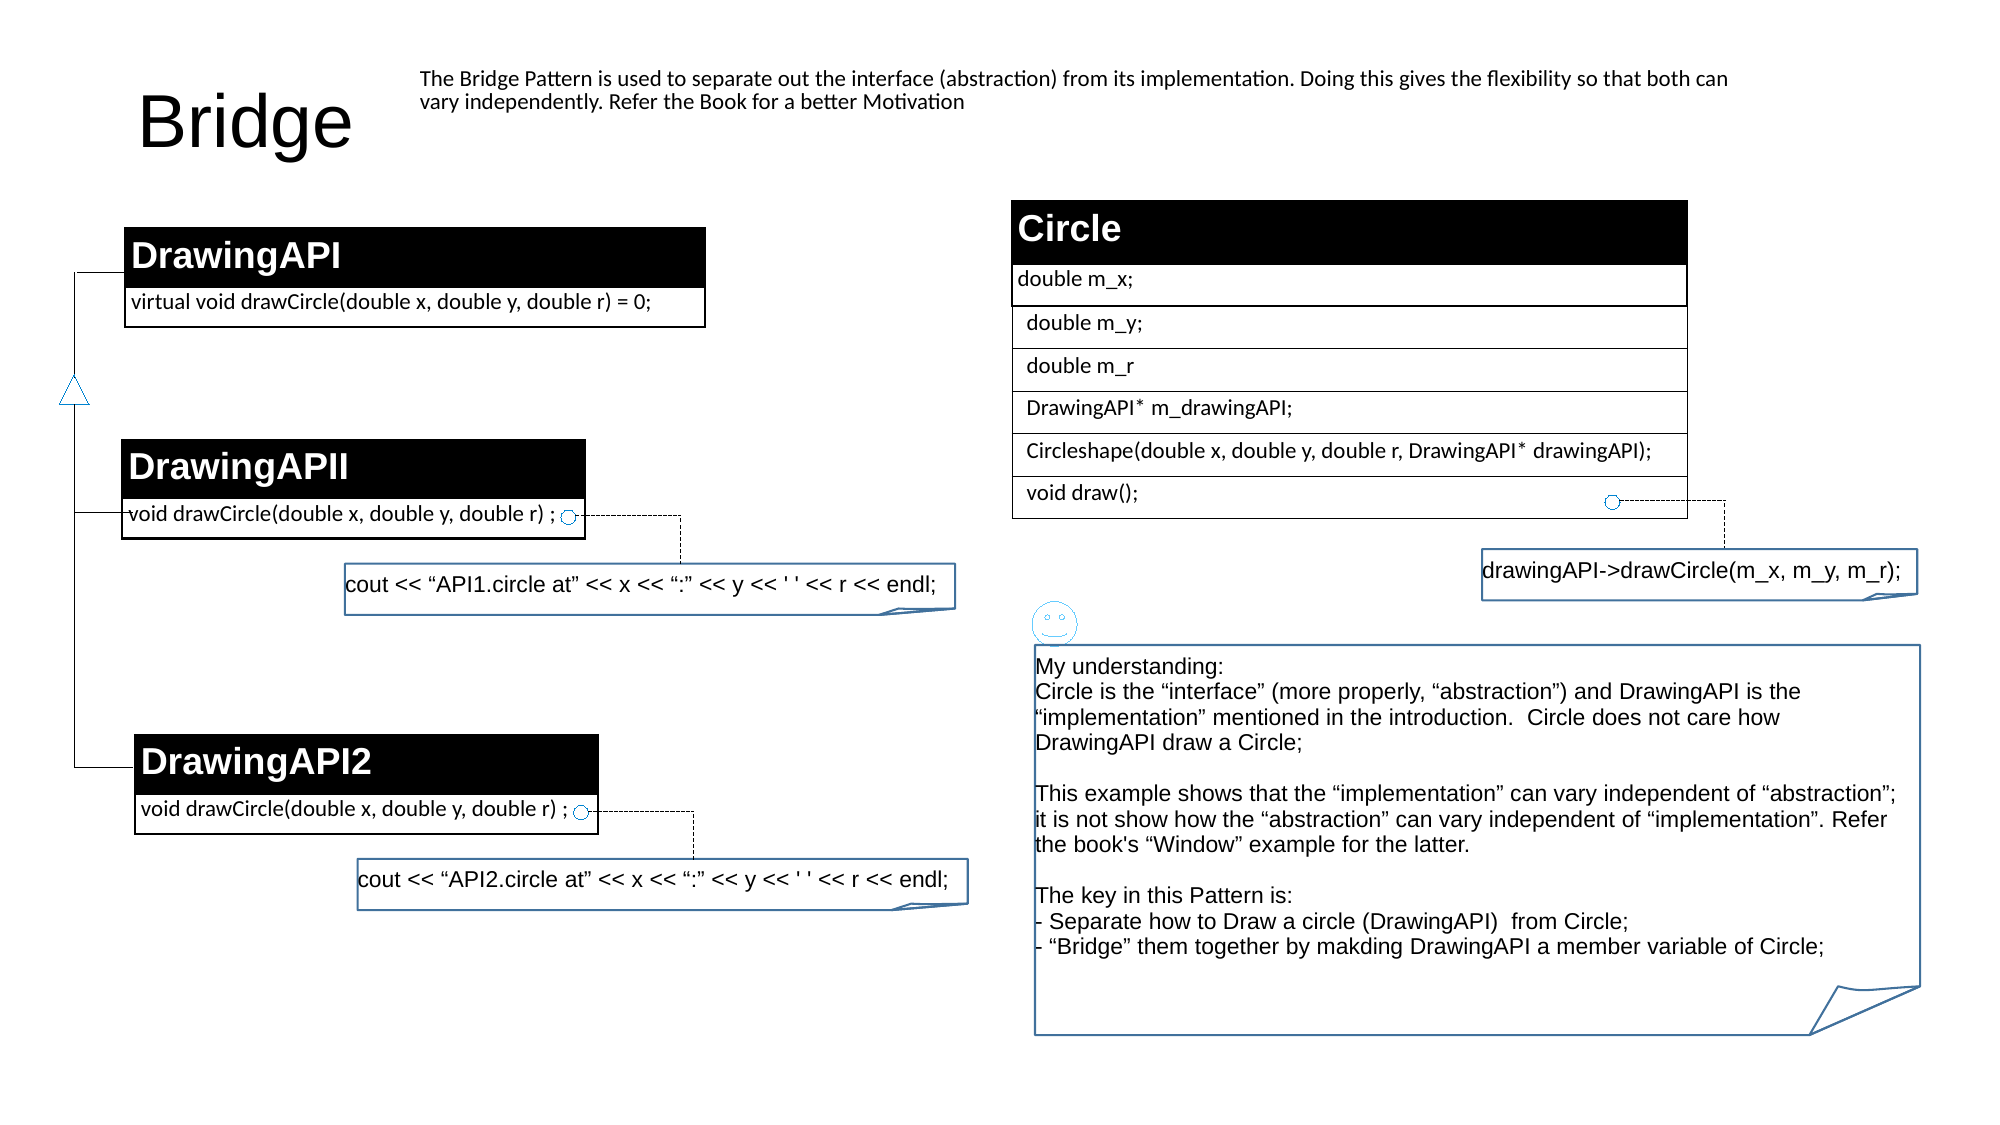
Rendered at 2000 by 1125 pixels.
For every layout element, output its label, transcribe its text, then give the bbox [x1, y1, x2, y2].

text_box drawingAPI->drawCircle(m_x, m_y, m_r); [1482, 549, 1918, 601]
table_cell double m_r [1013, 349, 1687, 391]
text_box My understanding: Circle is the “interface” (more properly, “abstraction”) and DrawingAPI is the “implementation” mentioned in the introduction. Circle does not care how DrawingAPI draw a Circle; This example shows that the “implementation” can vary independent of “abstraction”; it is not show how the “abstraction” can vary independent of “implementation”. Refer the book's “Window” example for the latter. The key in this Pattern is: - Separate how to Draw a circle (DrawingAPI) from Circle; - “Bridge” them together by makding DrawingAPI a member variable of Circle; [1035, 645, 1921, 1036]
table_cell void draw(); [1013, 477, 1687, 518]
table_cell void drawCircle(double x, double y, double r) ; [123, 499, 584, 537]
table_header DrawingAPI [126, 229, 704, 286]
table_header DrawingAPI2 [136, 736, 597, 793]
table_cell void drawCircle(double x, double y, double r) ; [136, 795, 597, 833]
table_cell double m_x; [1013, 265, 1686, 305]
text_box The Bridge Pattern is used to separate out the interface (abstraction) from its implementation. Doing this gives the flexibility so that both can vary independently. Refer the Book for a better Motivation [405, 61, 1756, 151]
table_header DrawingAPII [123, 441, 584, 497]
table_cell Circleshape(double x, double y, double r, DrawingAPI* drawingAPI); [1013, 434, 1687, 476]
table_cell double m_y; [1013, 307, 1687, 348]
text_box cout << “API1.circle at” << x << “:” << y << ' ' << r << endl; [344, 563, 956, 615]
table_cell DrawingAPI* m_drawingAPI; [1013, 392, 1687, 433]
table_cell virtual void drawCircle(double x, double y, double r) = 0; [126, 288, 704, 326]
title Bridge [137, 59, 406, 181]
table_header Circle [1013, 202, 1686, 262]
text_box cout << “API2.circle at” << x << “:” << y << ' ' << r << endl; [357, 858, 968, 911]
